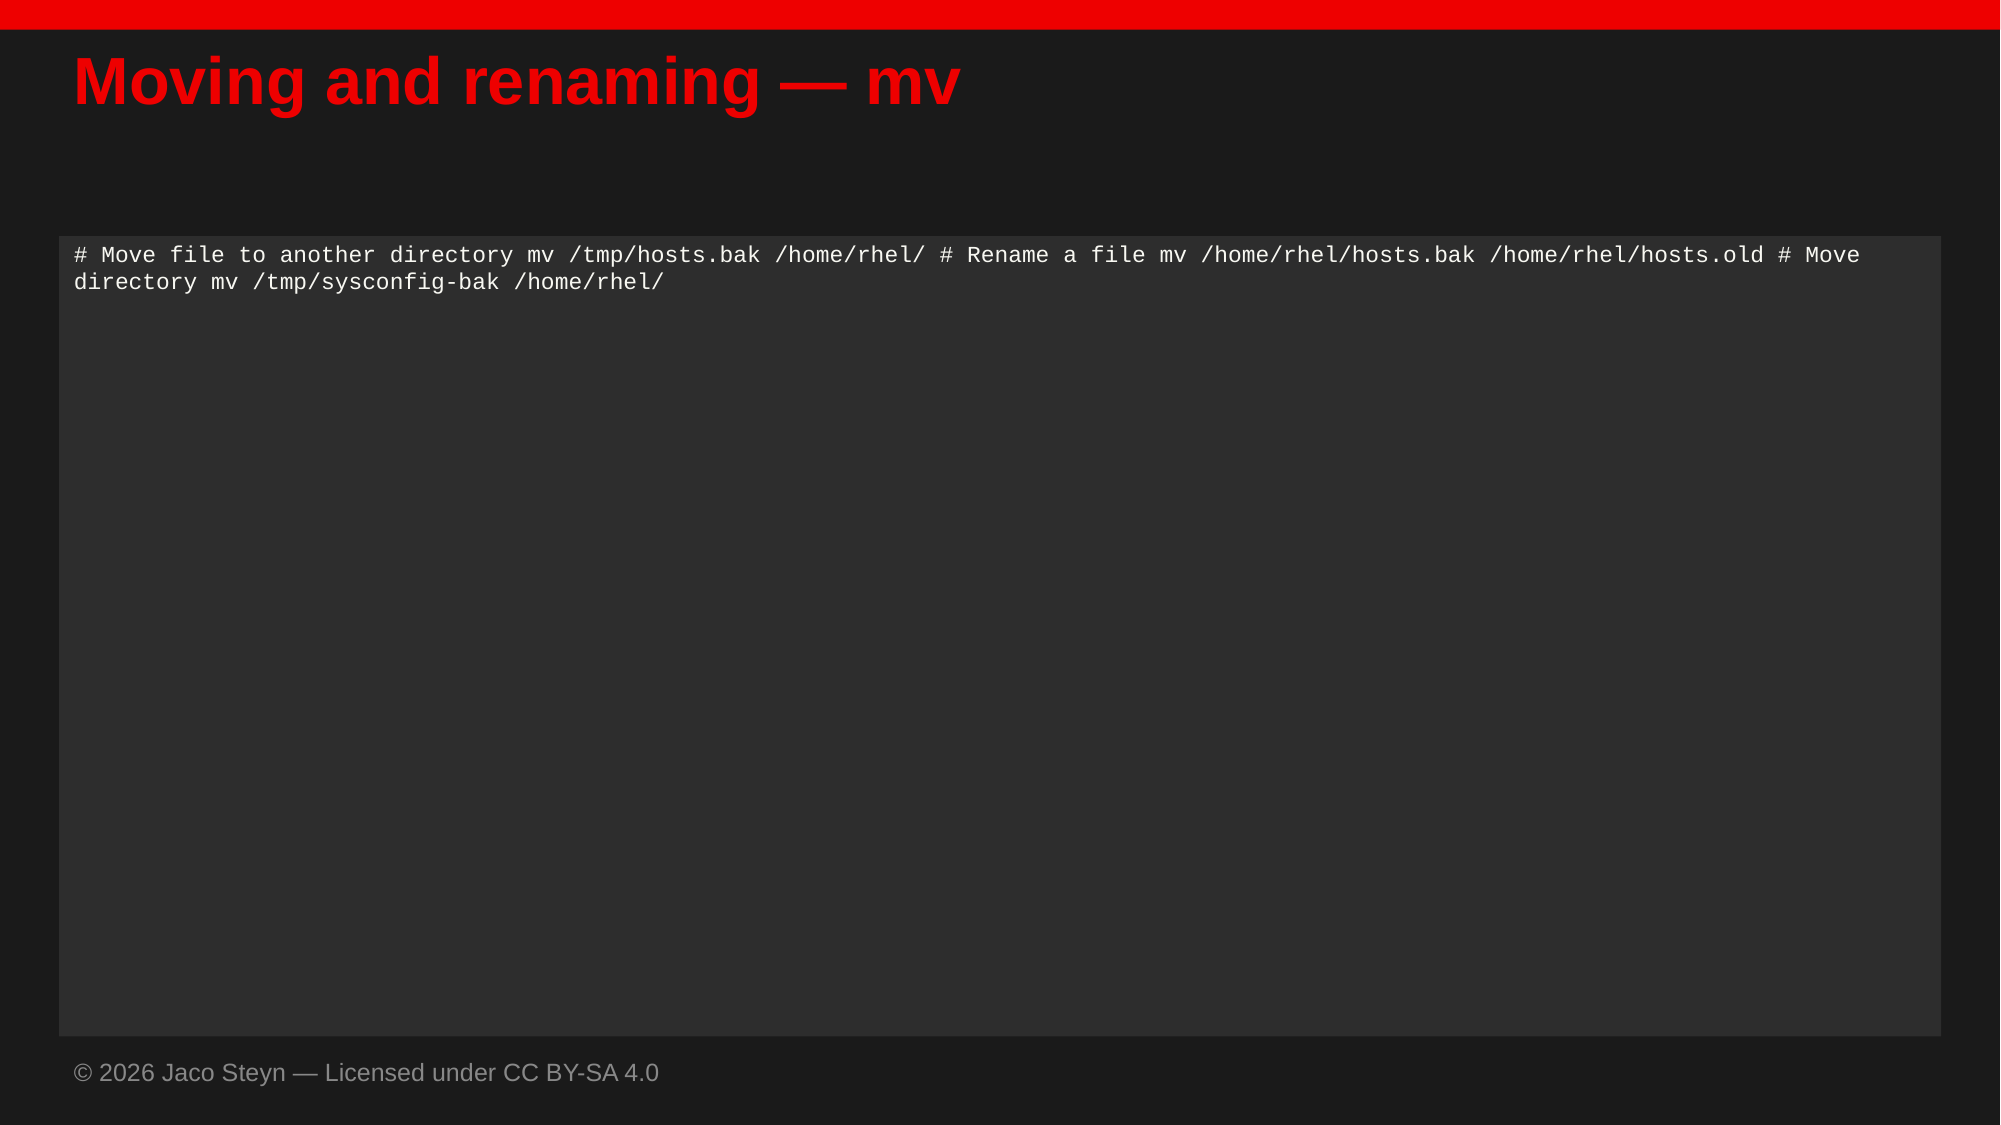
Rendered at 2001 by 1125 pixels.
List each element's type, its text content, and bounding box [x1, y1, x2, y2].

text_box # Move file to another directory mv /tmp/hosts.bak /home/rhel/ # Rename a file mv /home/rhel/hosts.bak /home/rhel/hosts.old # Move directory mv /tmp/sysconfig-bak /home/rhel/ [59, 236, 1942, 1037]
text_box © 2026 Jaco Steyn — Licensed under CC BY-SA 4.0 [59, 1051, 1942, 1093]
text_box [0, 0, 2001, 30]
text_box Moving and renaming — mv [59, 36, 1942, 208]
